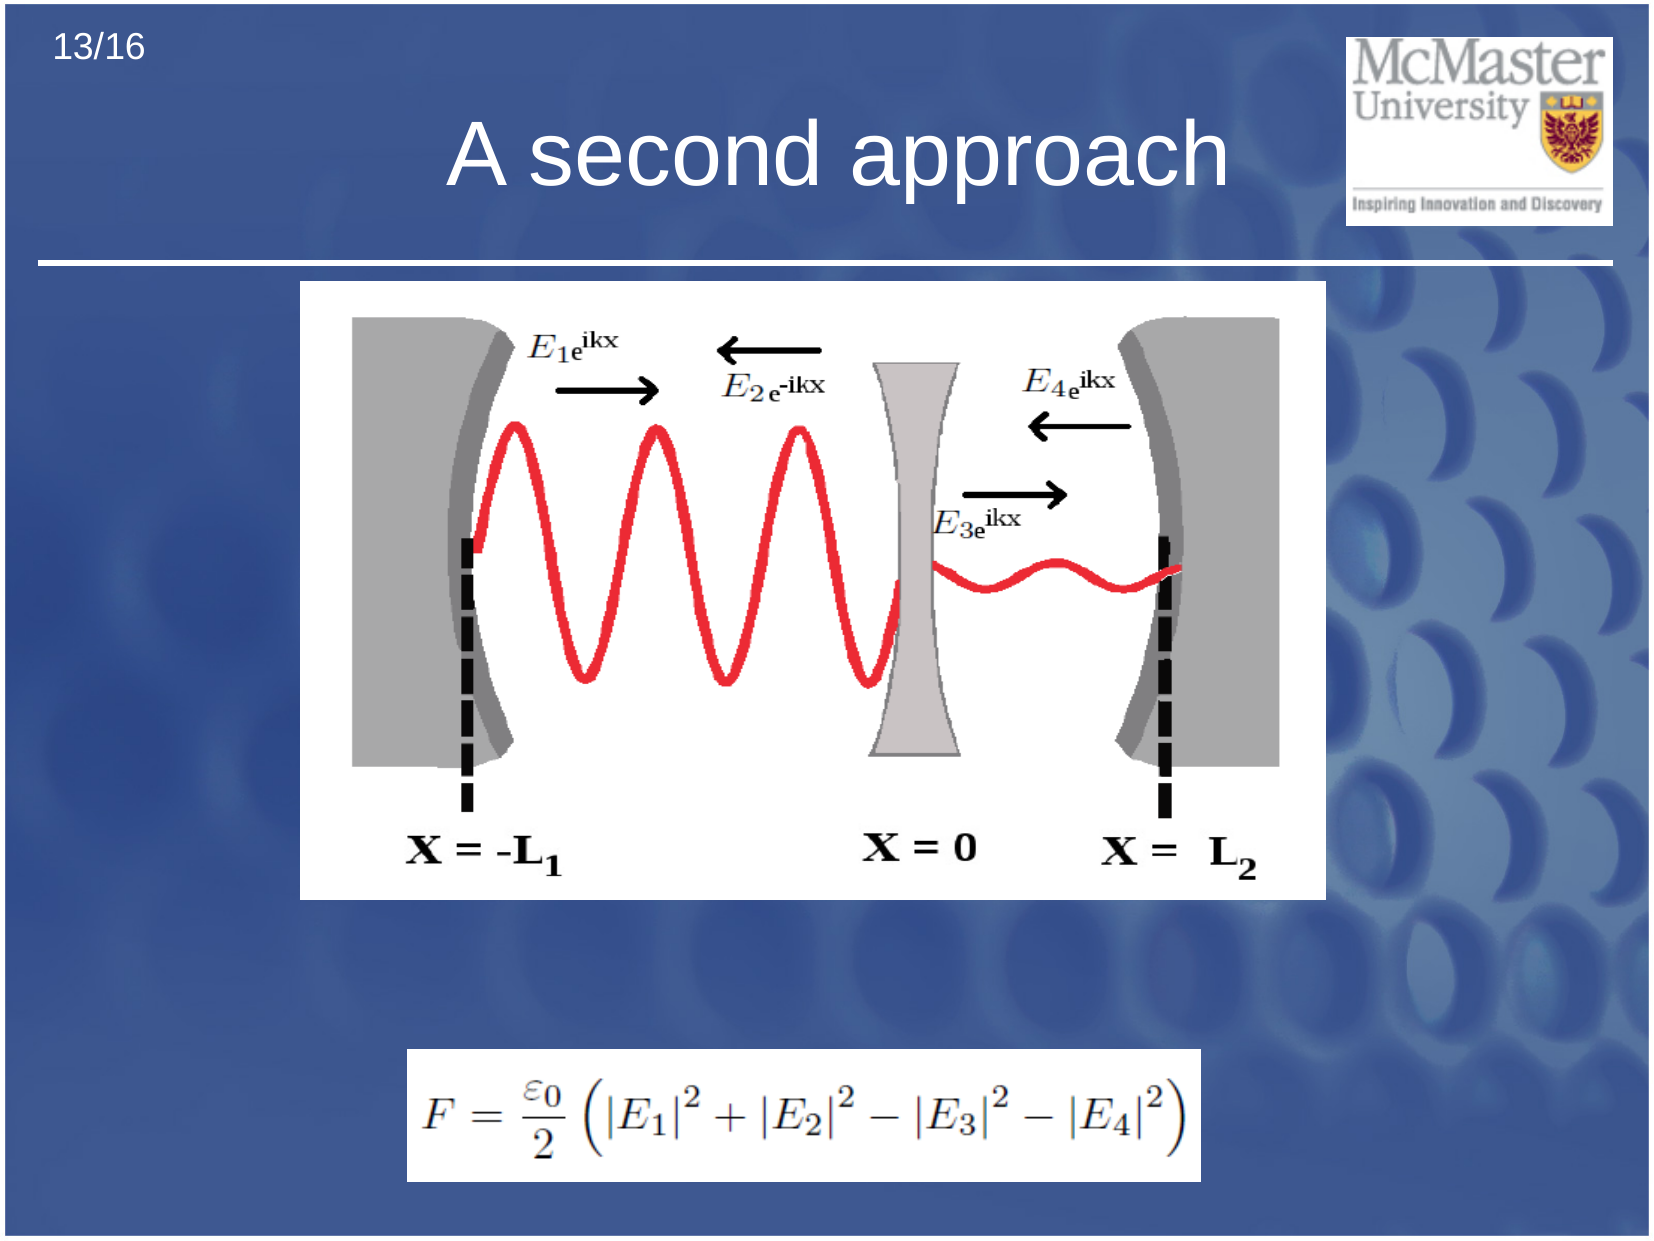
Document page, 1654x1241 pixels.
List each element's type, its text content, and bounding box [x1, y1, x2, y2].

text_box 13/16 [37, 18, 188, 76]
picture [0, 0, 1654, 1241]
title A second approach [82, 49, 1571, 257]
text_box [525, 1162, 1388, 1233]
